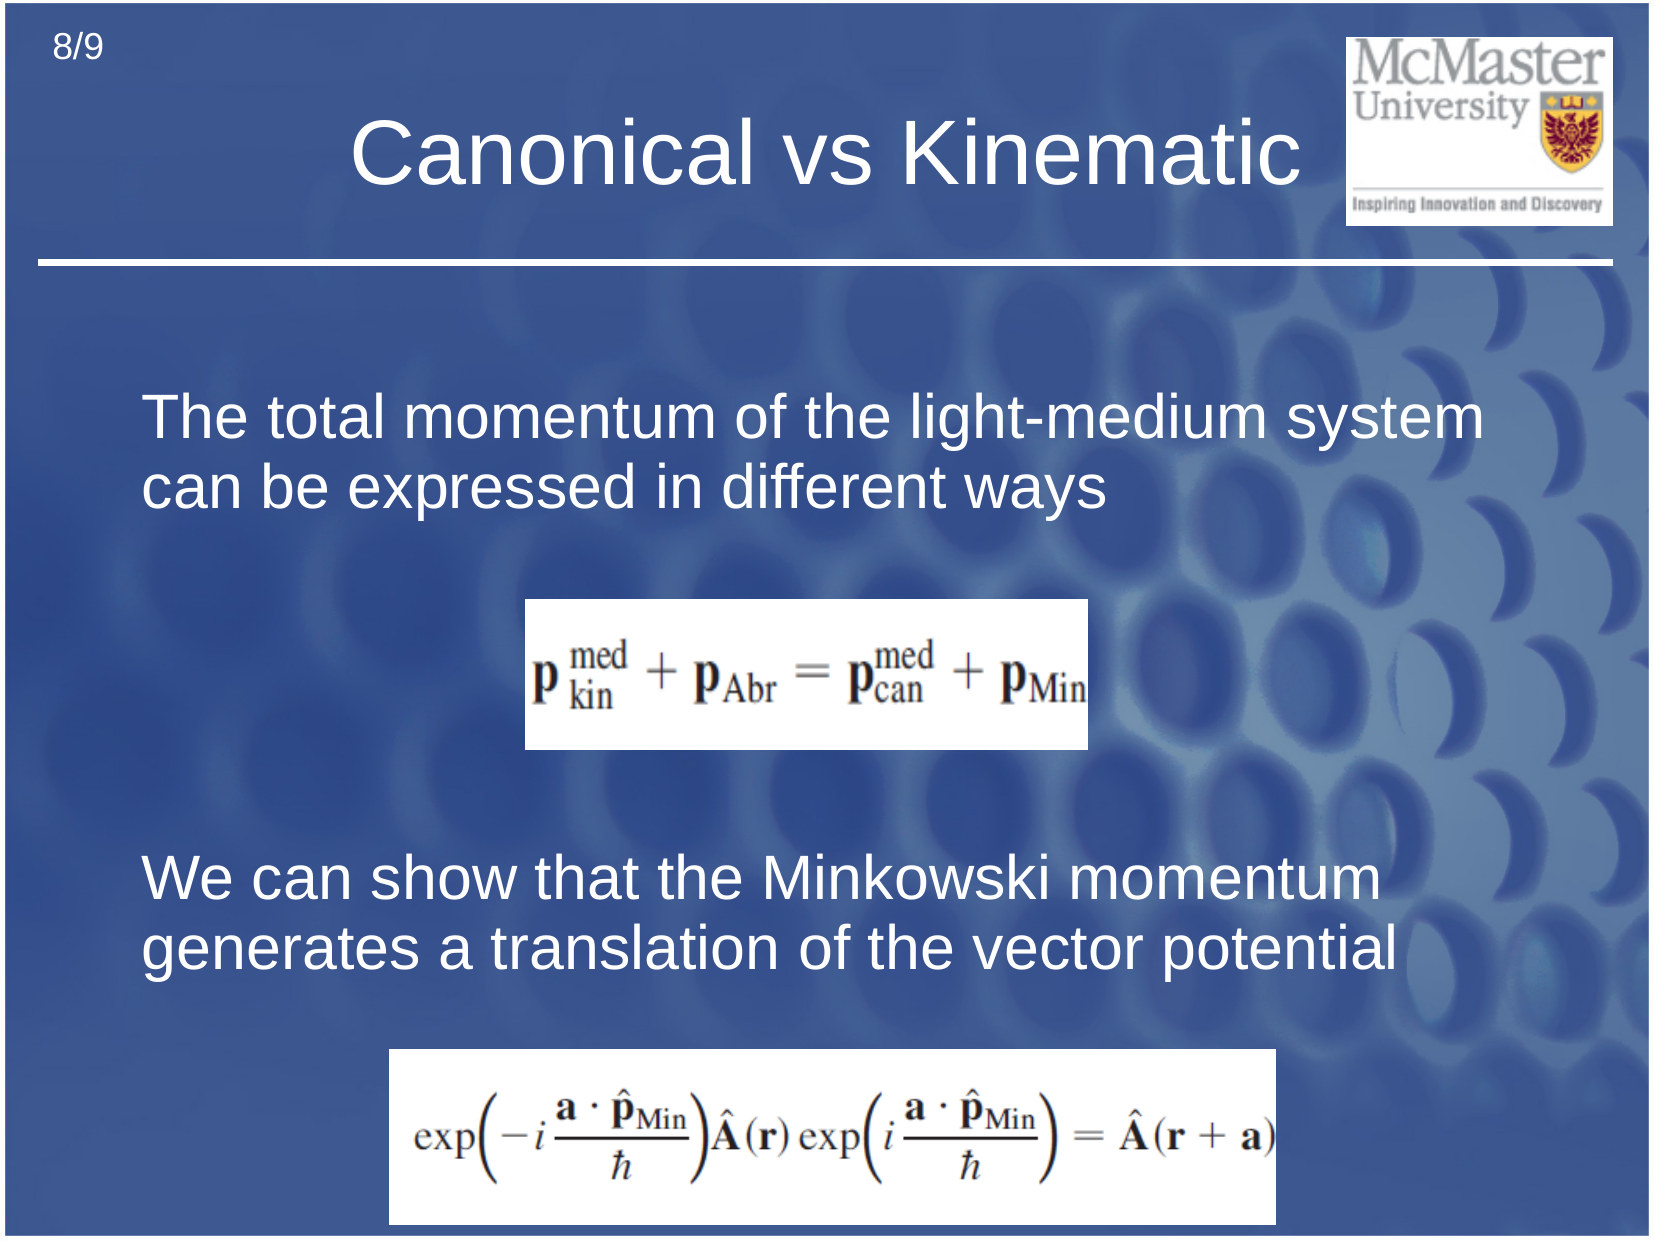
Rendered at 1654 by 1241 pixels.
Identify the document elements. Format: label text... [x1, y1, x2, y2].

picture [0, 0, 1654, 1241]
title Canonical vs Kinematic [82, 49, 1571, 257]
list The total momentum of the light-medium system can be expressed in different ways We can show that the Minkowski momentum generates a translation of the vector potential [75, 381, 1564, 1201]
text_box 8/9 [37, 18, 147, 76]
